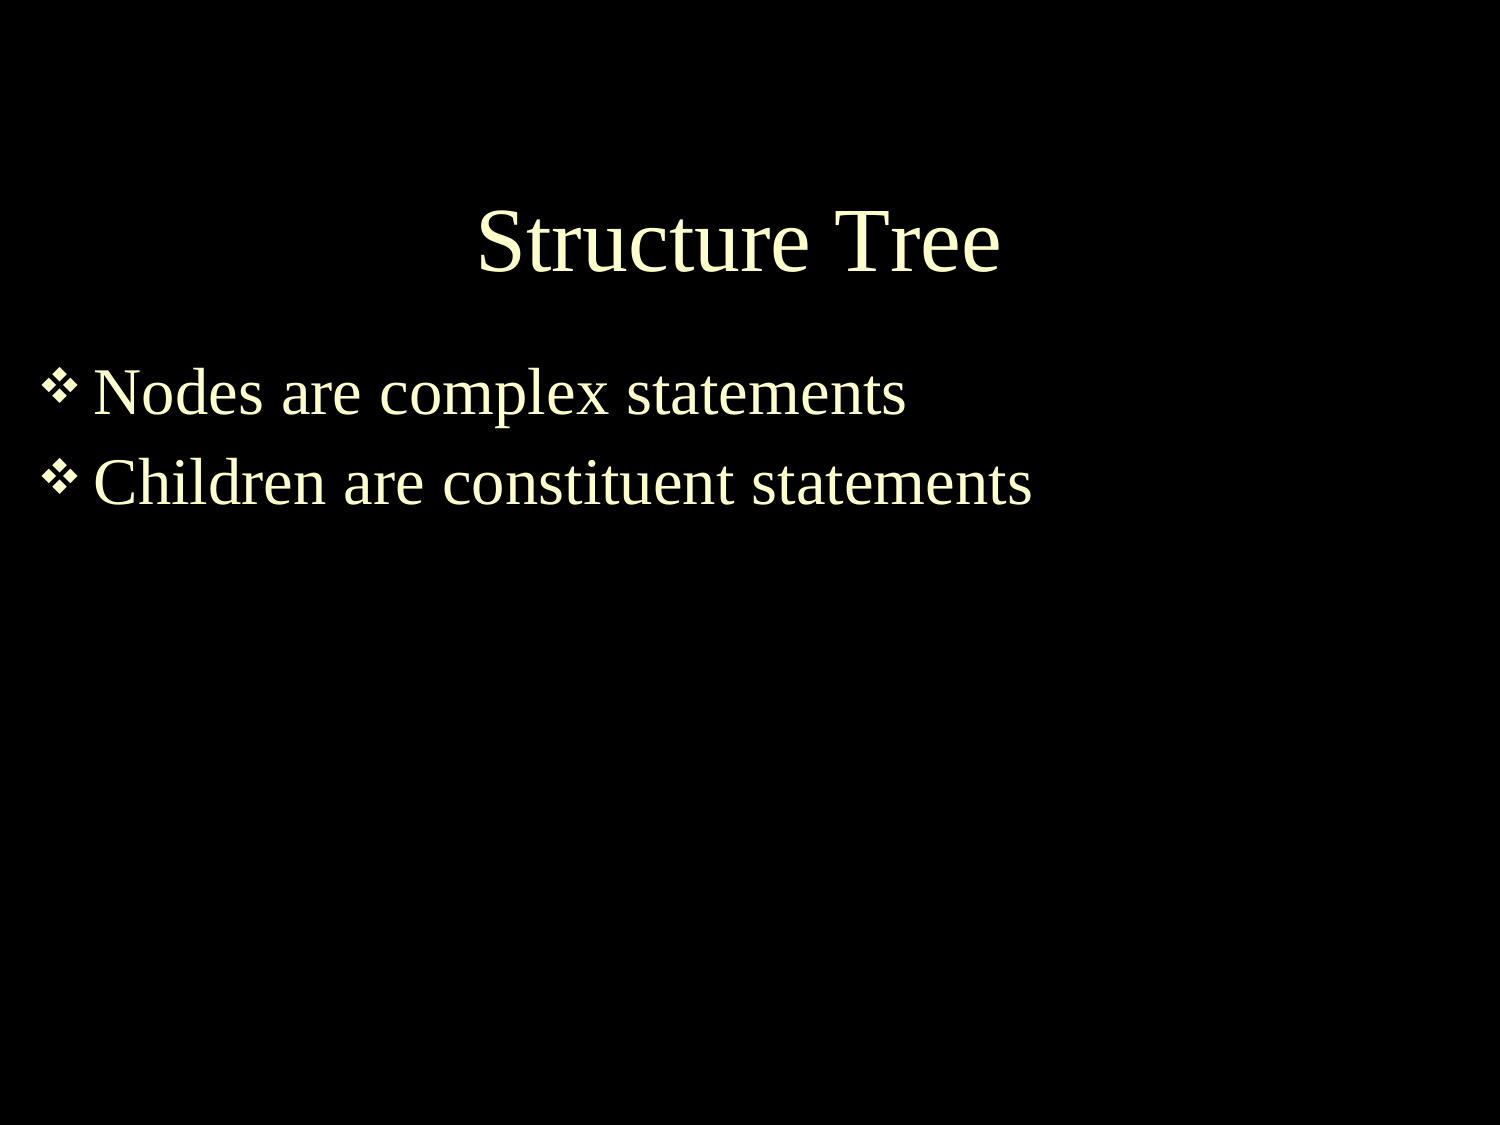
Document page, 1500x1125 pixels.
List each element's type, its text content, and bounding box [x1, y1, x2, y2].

list Nodes are complex statements Children are constituent statements [22, 347, 1482, 1026]
title Structure Tree [22, 145, 1480, 336]
